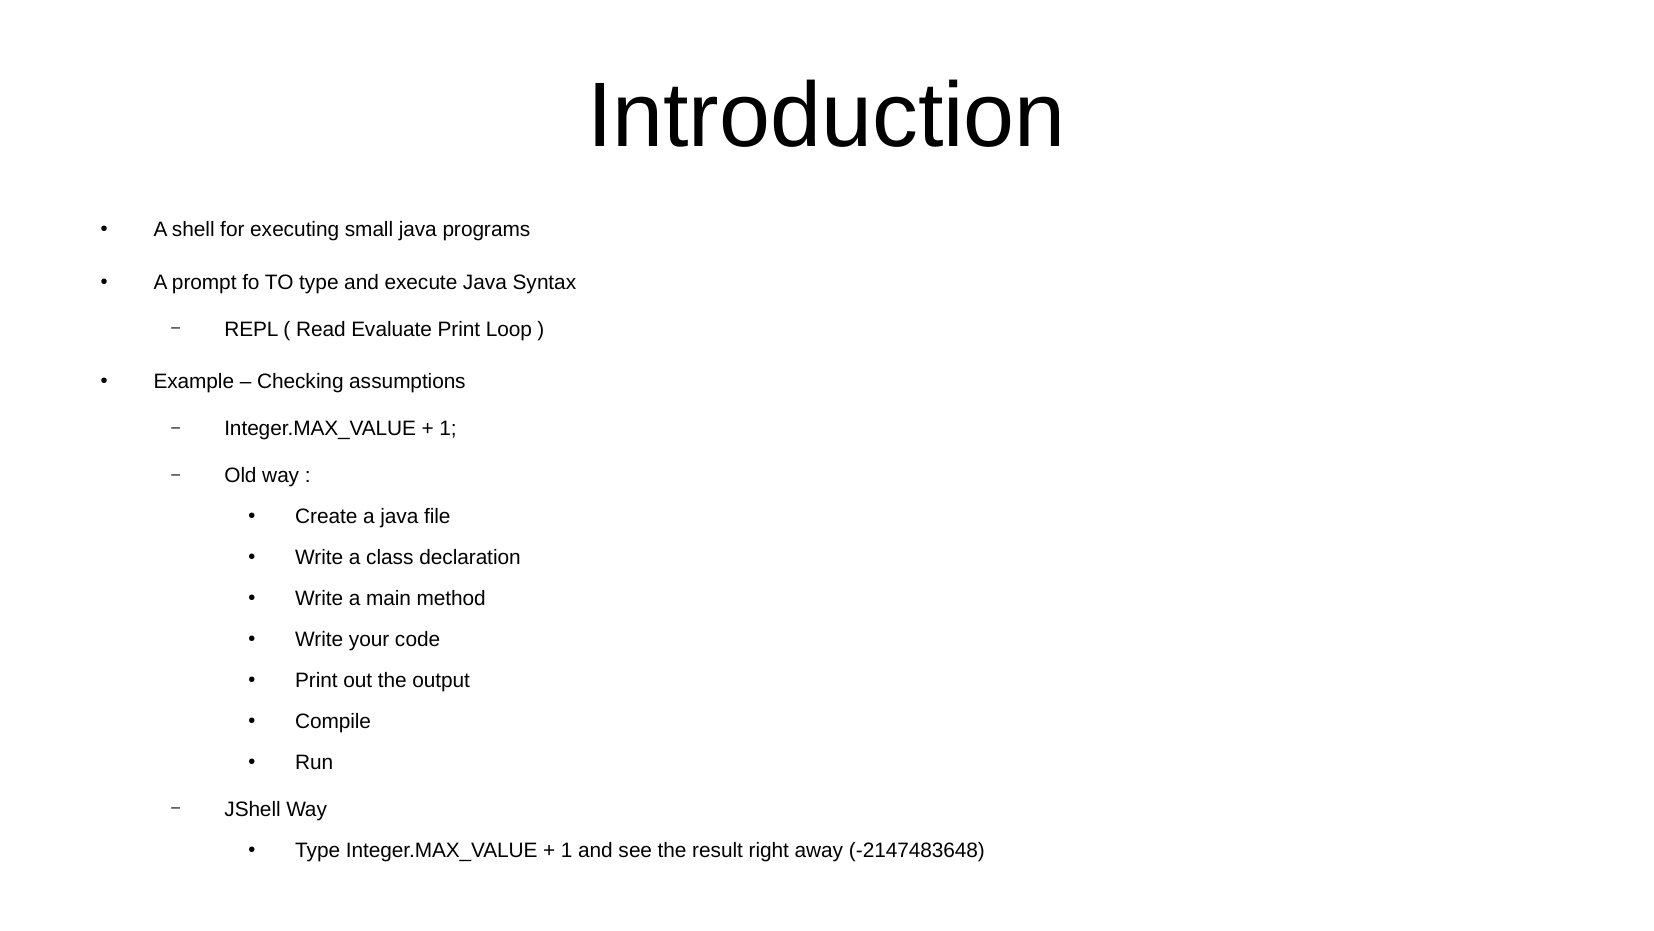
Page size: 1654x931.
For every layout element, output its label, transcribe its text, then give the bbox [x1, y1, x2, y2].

title Introduction [82, 37, 1571, 193]
list A shell for executing small java programs A prompt fo TO type and execute Java Syntax REPL ( Read Evaluate Print Loop ) Example – Checking assumptions Integer.MAX_VALUE + 1; Old way : Create a java file Write a class declaration Write a main method Write your code Print out the output Compile Run JShell Way Type Integer.MAX_VALUE + 1 and see the result right away (-2147483648) [82, 217, 1621, 916]
